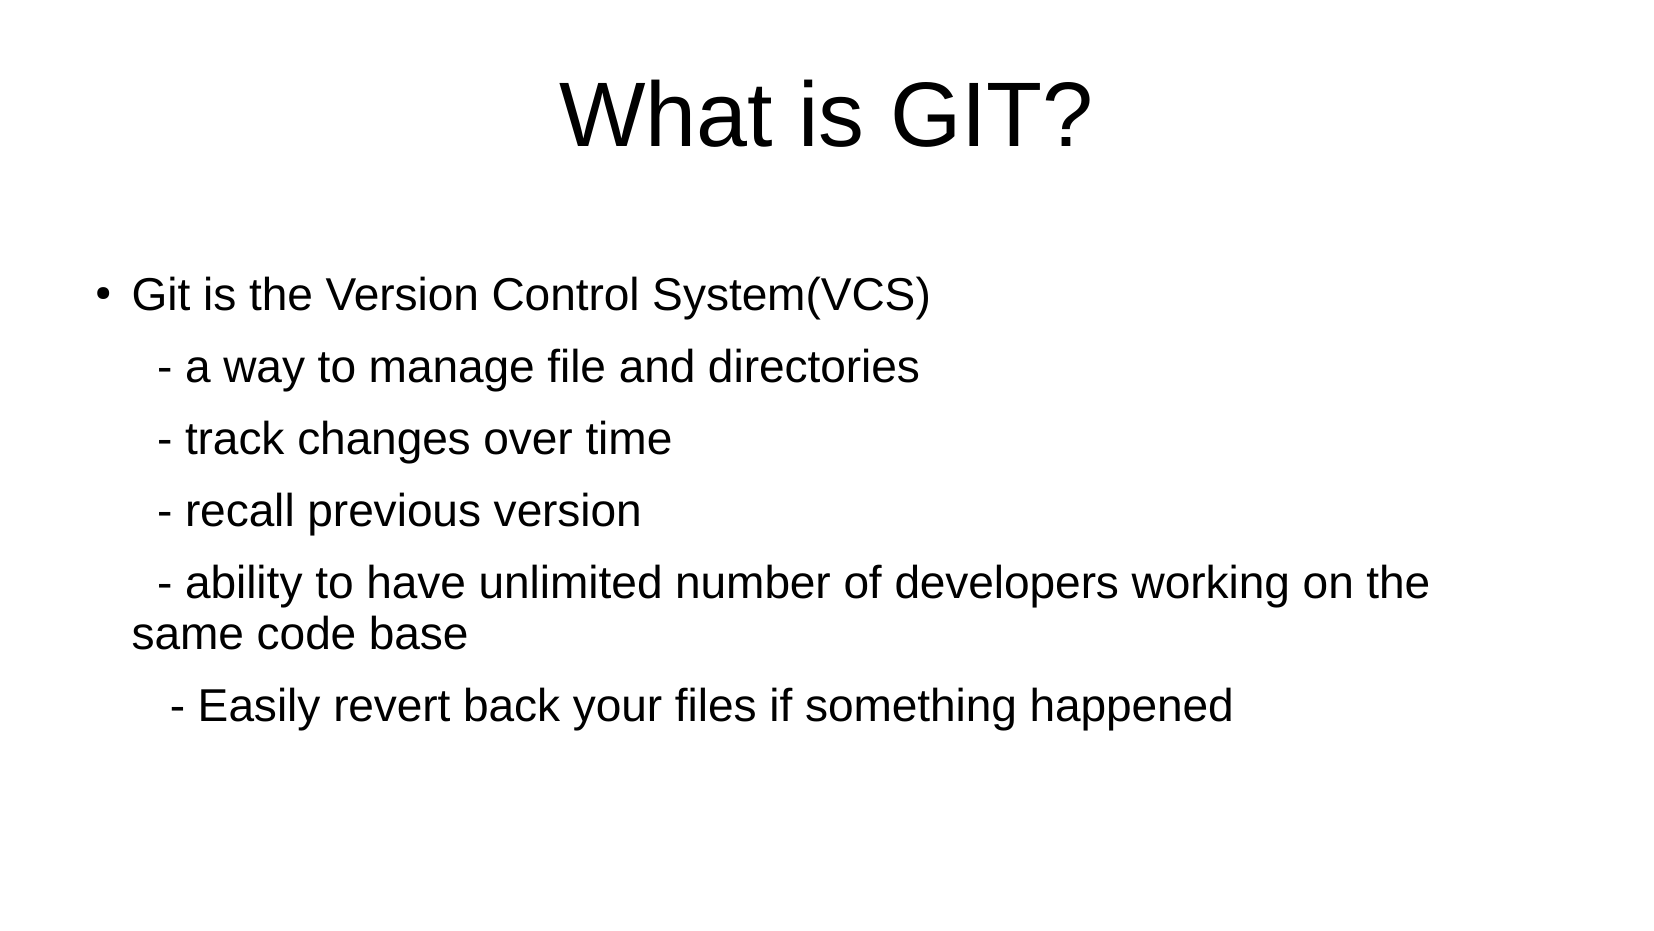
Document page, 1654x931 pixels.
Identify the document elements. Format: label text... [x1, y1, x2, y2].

title What is GIT? [82, 37, 1571, 193]
list Git is the Version Control System(VCS) - a way to manage file and directories - track changes over time - recall previous version - ability to have unlimited number of developers working on the same code base - Easily revert back your files if something happened [82, 263, 1571, 804]
